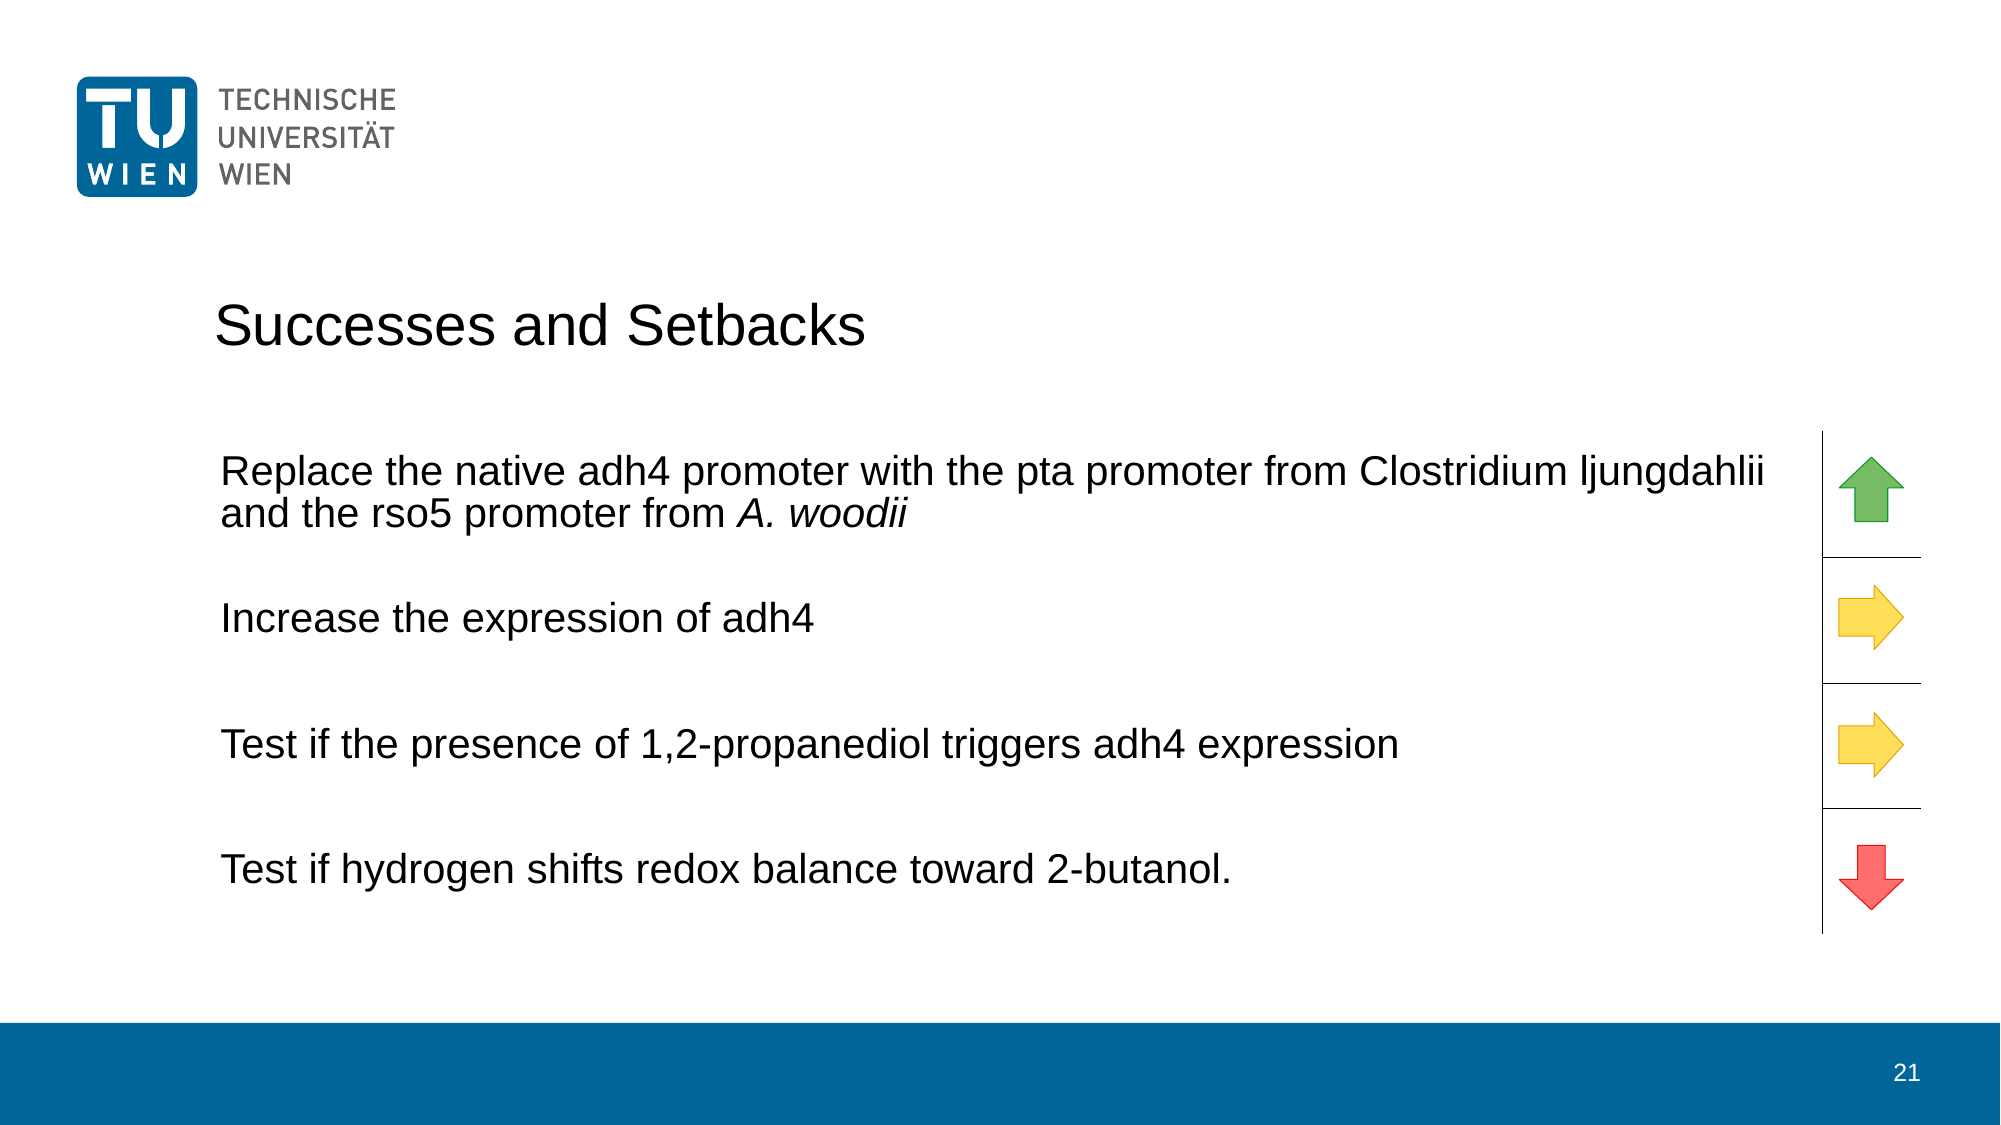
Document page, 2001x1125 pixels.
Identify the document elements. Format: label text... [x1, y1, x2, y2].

table_header [1823, 431, 1921, 557]
table_cell [1823, 558, 1921, 683]
text_box [1838, 585, 1904, 650]
text_box [1838, 712, 1904, 778]
table_cell Test if the presence of 1,2-propanediol triggers adh4 expression [214, 683, 1822, 808]
table_cell Test if hydrogen shifts redox balance toward 2-butanol. [214, 808, 1822, 934]
text_box [1839, 845, 1904, 910]
table_cell [1823, 809, 1921, 934]
table_cell [1823, 684, 1921, 808]
title Successes and Setbacks [214, 254, 1922, 391]
text_box [1839, 457, 1904, 522]
table_header Replace the native adh4 promoter with the pta promoter from Clostridium ljungdahlii and the rso5 promoter from A. woodii [214, 431, 1822, 557]
table_cell Increase the expression of adh4 [214, 557, 1822, 683]
